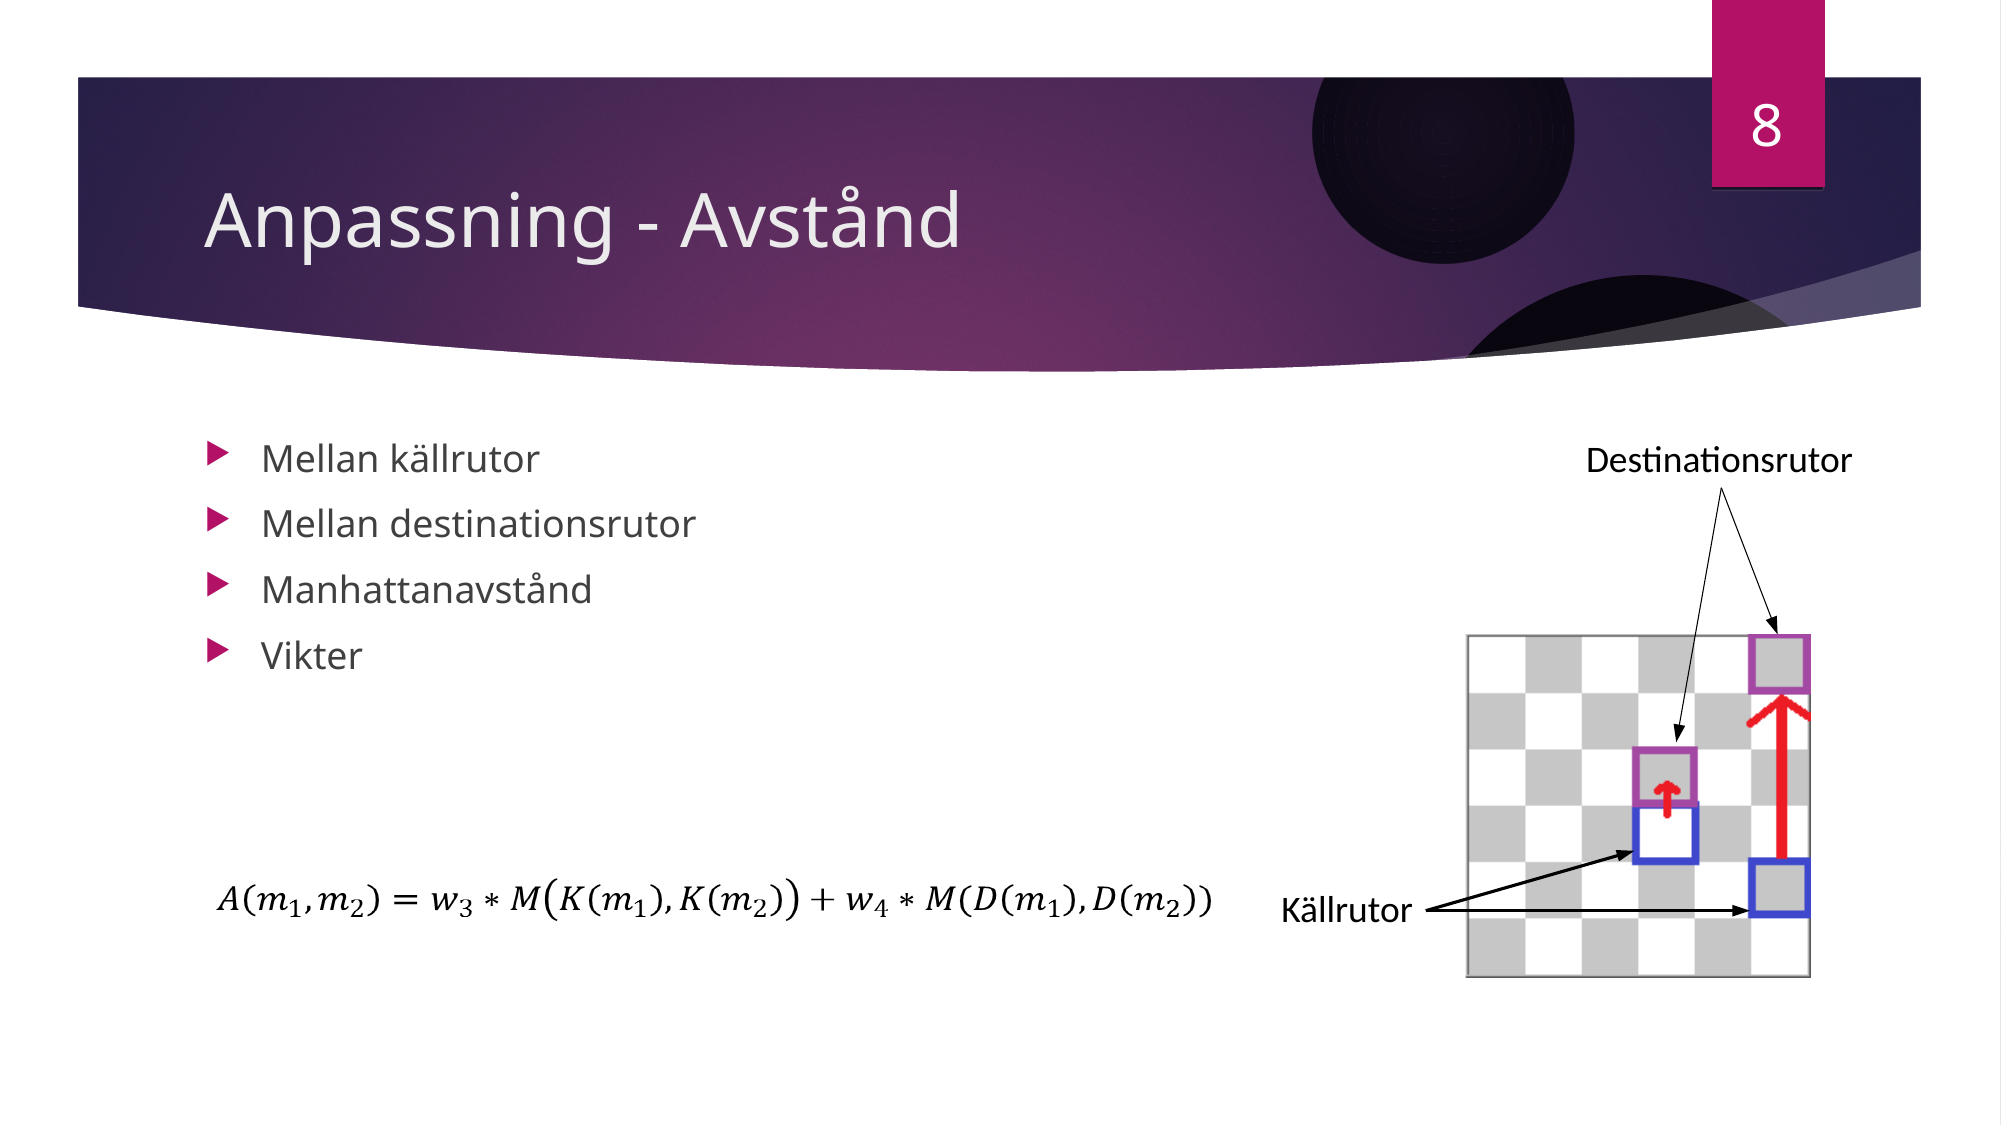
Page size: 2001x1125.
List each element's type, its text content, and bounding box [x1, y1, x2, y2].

text_box [1698, 48, 1836, 175]
text_box [189, 866, 1240, 933]
text_box Källrutor [1266, 877, 1430, 939]
picture [1463, 634, 1811, 978]
title Anpassning - Avstånd [189, 159, 1627, 276]
list Mellan källrutor Mellan destinationsrutor Manhattanavstånd Vikter [189, 427, 1638, 988]
text_box Destinationsrutor [1571, 427, 1872, 488]
